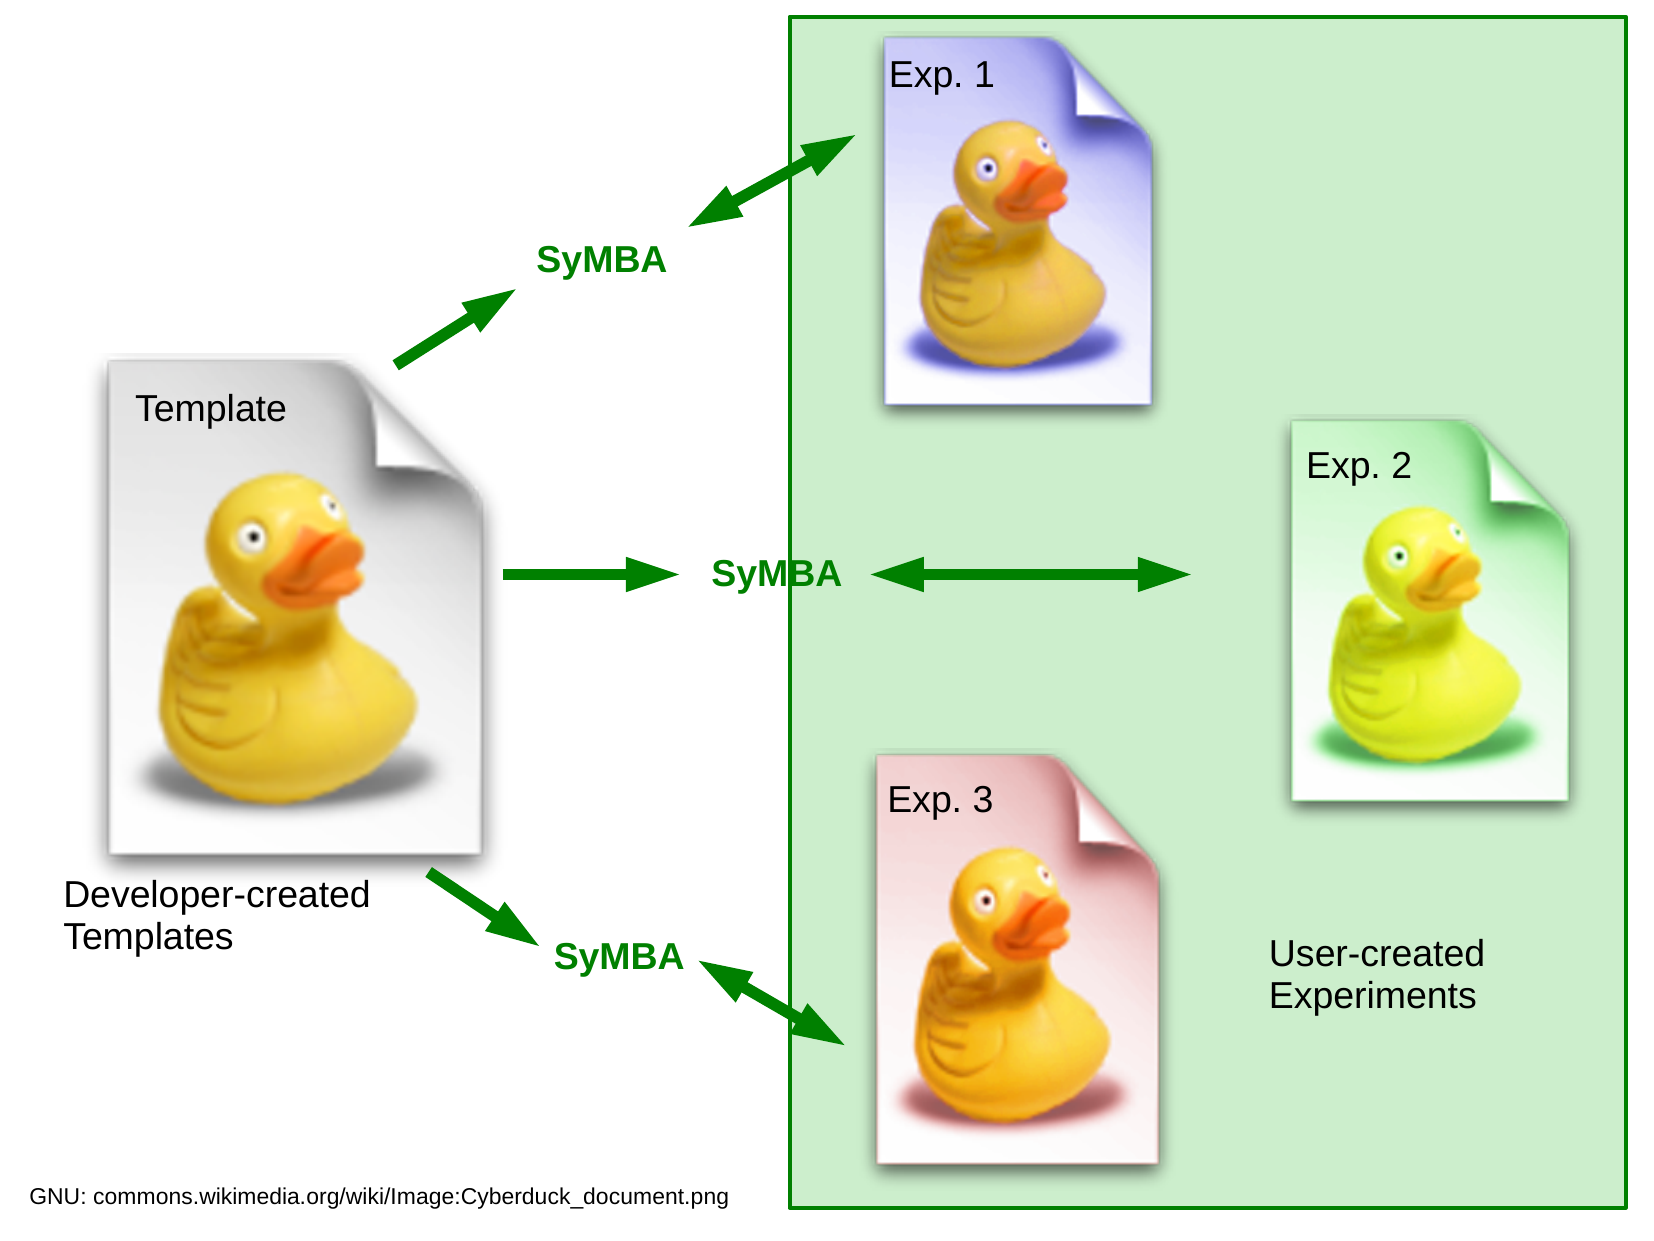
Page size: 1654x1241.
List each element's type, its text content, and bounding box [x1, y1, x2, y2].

text_box User-created Experiments [1254, 924, 1499, 1033]
picture [25, 353, 560, 887]
text_box Exp. 1 [874, 46, 1010, 108]
text_box Exp. 2 [1291, 437, 1428, 499]
text_box Developer-created Templates [48, 866, 383, 974]
picture [1229, 414, 1627, 826]
text_box GNU: commons.wikimedia.org/wiki/Image:Cyberduck_document.png [14, 1176, 745, 1220]
text_box Template [120, 379, 303, 441]
picture [813, 748, 1218, 1191]
text_box [789, 1021, 794, 1033]
text_box Exp. 3 [872, 770, 1009, 832]
text_box [789, 16, 1626, 1208]
picture [824, 31, 1208, 429]
text_box SyMBA [521, 230, 682, 295]
text_box SyMBA [538, 927, 699, 992]
text_box SyMBA [696, 545, 857, 609]
